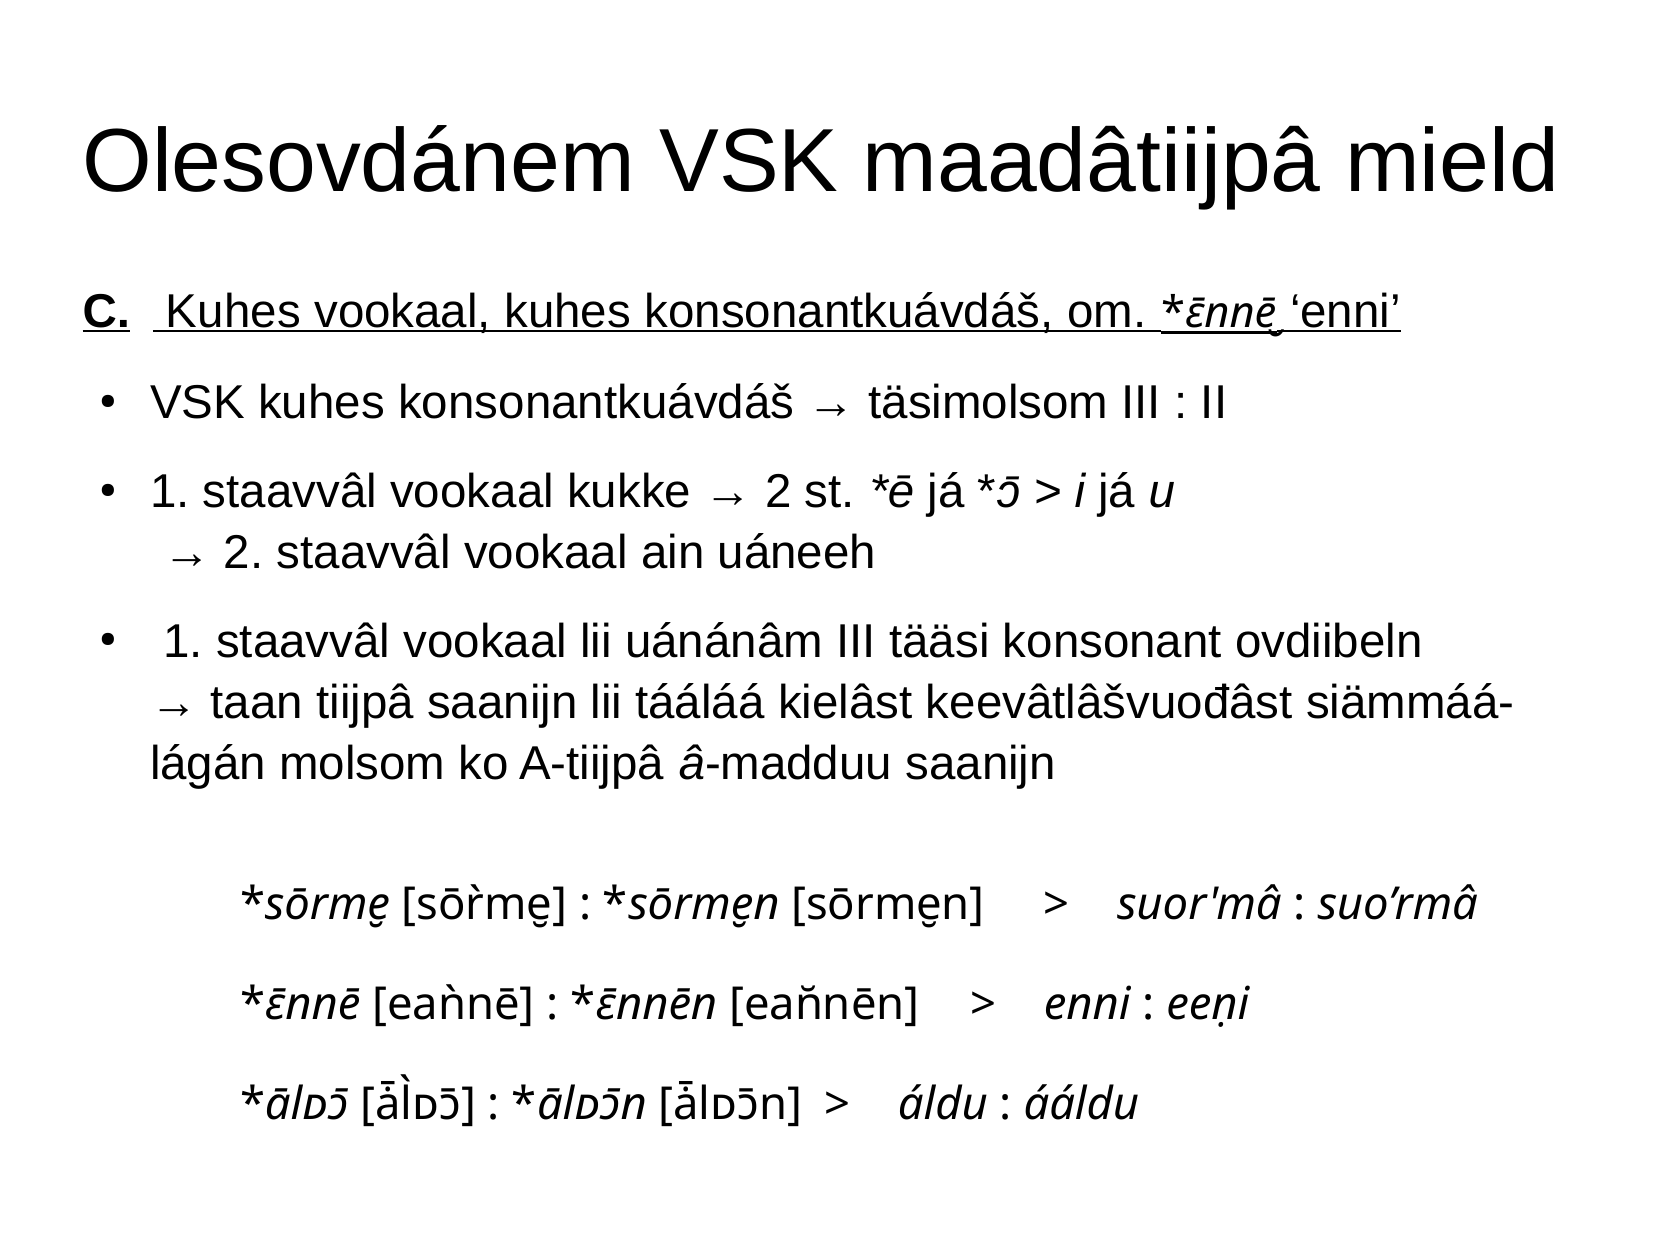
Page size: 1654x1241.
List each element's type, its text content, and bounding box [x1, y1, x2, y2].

title Olesovdánem VSK maadâtiijpâ mield [82, 49, 1571, 257]
list C. Kuhes vookaal, kuhes konsonantkuávdáš, om. *ɛ̄nnē̮ ‘enni’ VSK kuhes konsonantkuávdáš → täsimolsom III : II 1. staavvâl vookaal kukke → 2 st. *ē já *ɔ̄ > i já u → 2. staavvâl vookaal ain uáneeh 1. staavvâl vookaal lii uánánâm III tääsi konsonant ovdiibeln → taan tiijpâ saanijn lii tááláá kielâst keevâtlâšvuođâst siämmáá-lágán molsom ko A-tiijpâ â-madduu saanijn [82, 271, 1571, 792]
list *sōrme̮ [sōr̀me̮] : *sōrme̮n [sōrme̮n] > suor'mâ : suo’rmâ *ɛ̄nnē [eaǹnē] : *ɛ̄nnēn [ean̆nēn] > enni : eeṇi *ālᴅɔ̄ [ǡl̀ᴅɔ̄] : *ālᴅɔ̄n [ǡlᴅɔ̄n] > áldu : ááldu [94, 862, 1583, 1134]
